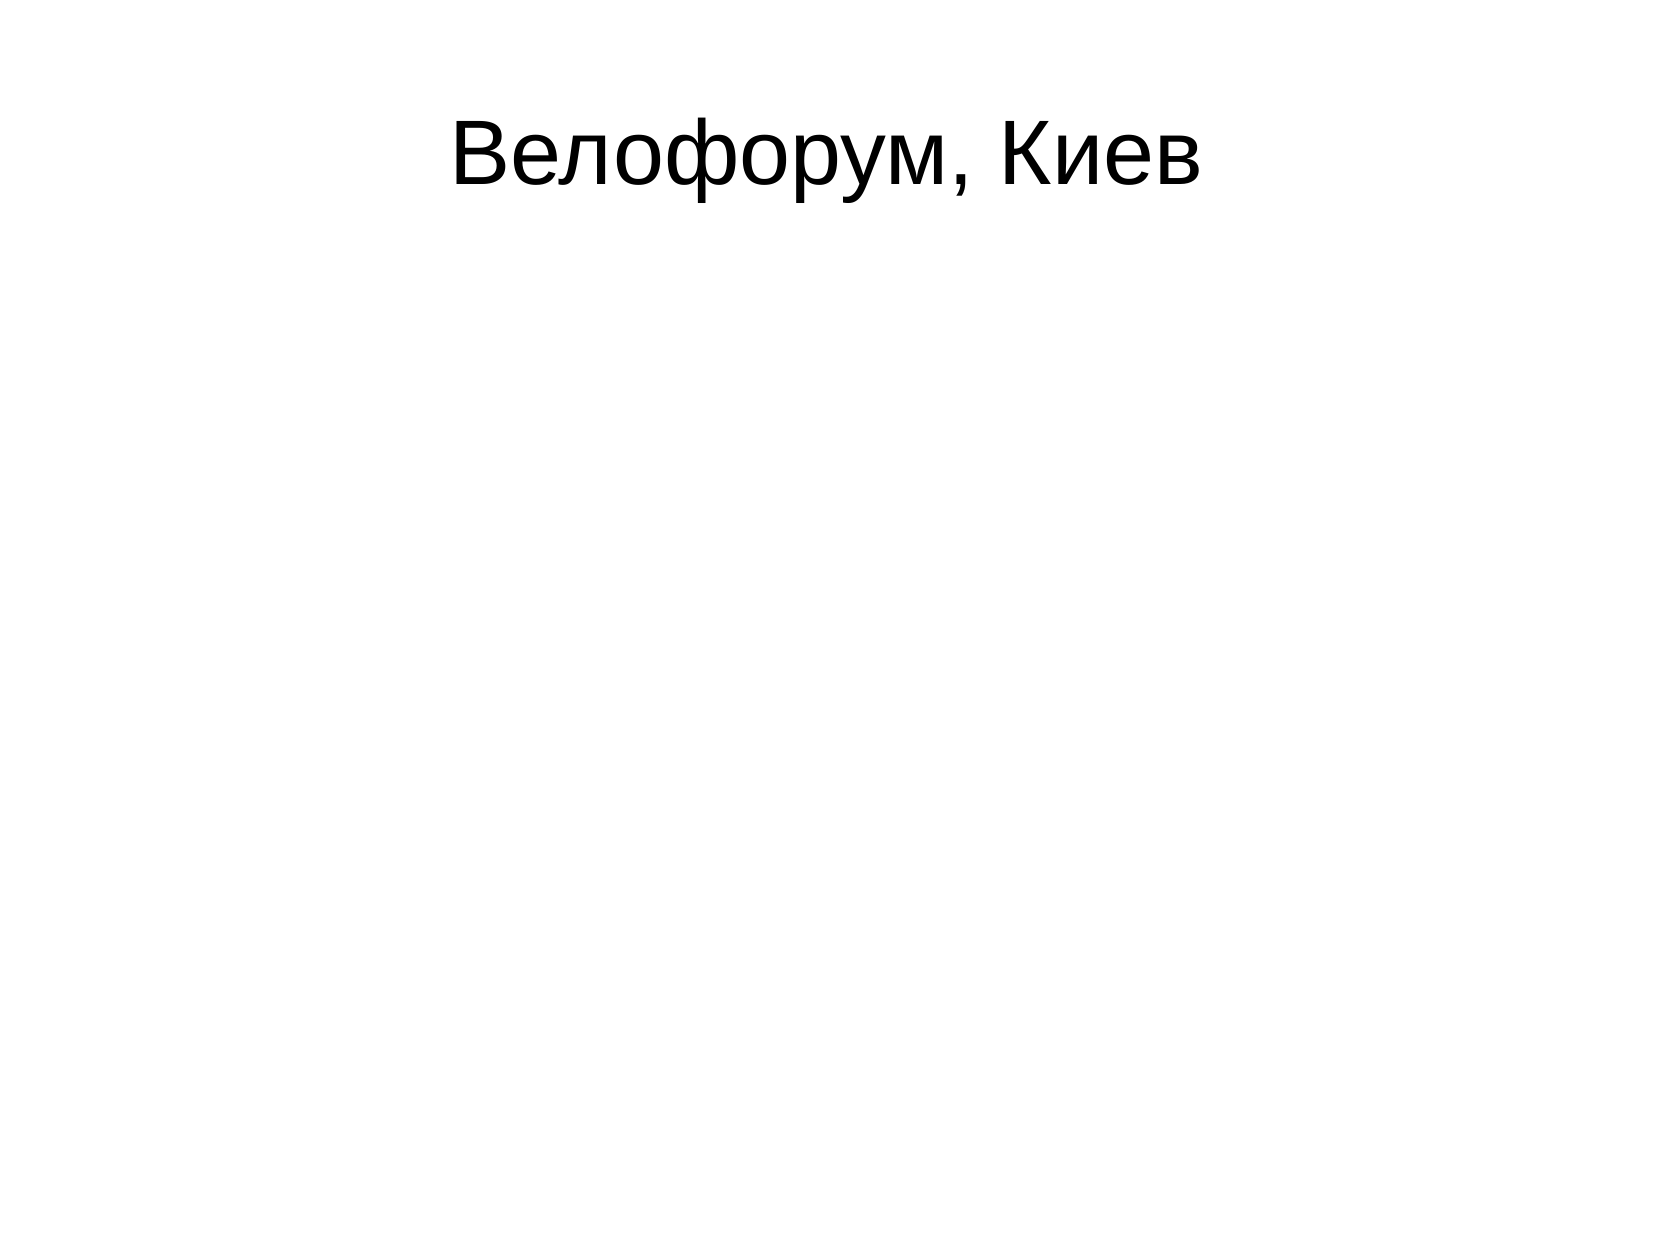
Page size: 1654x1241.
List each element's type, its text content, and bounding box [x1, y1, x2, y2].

title Велофорум, Киев [82, 49, 1571, 257]
